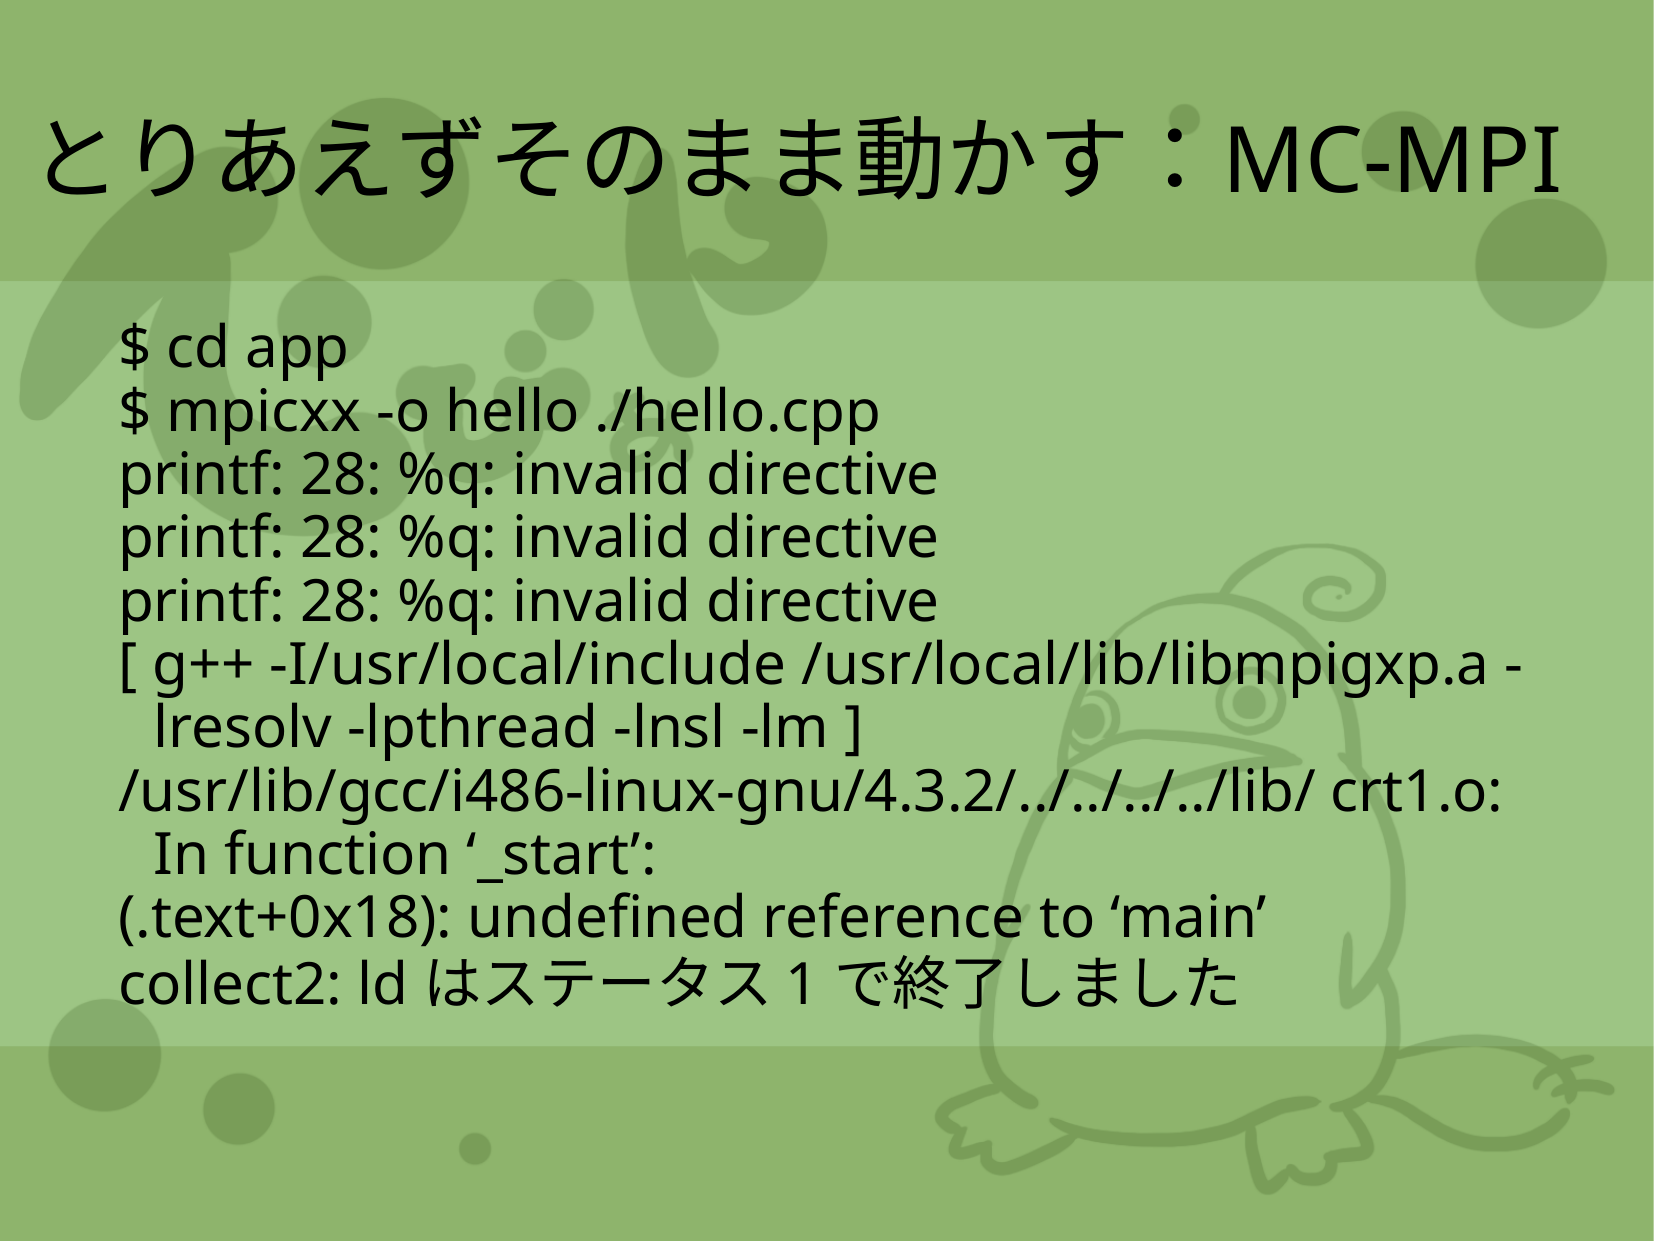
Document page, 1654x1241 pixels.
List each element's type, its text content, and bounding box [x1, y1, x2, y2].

subtitle $ cd app $ mpicxx -o hello ./hello.cpp printf: 28: %q: invalid directive printf: 28: %q: invalid directive printf: 28: %q: invalid directive [ g++ -I/usr/local/include /usr/local/lib/libmpigxp.a -lresolv -lpthread -lnsl -lm ] /usr/lib/gcc/i486-linux-gnu/4.3.2/../../../../lib/ crt1.o: In function ‘_start’: (.text+0x18): undefined reference to ‘main’ collect2: ld はステータス 1 で終了しました [82, 263, 1571, 1136]
title とりあえずそのまま動かす：MC-MPI [29, 49, 1625, 257]
picture [0, 0, 1654, 1241]
